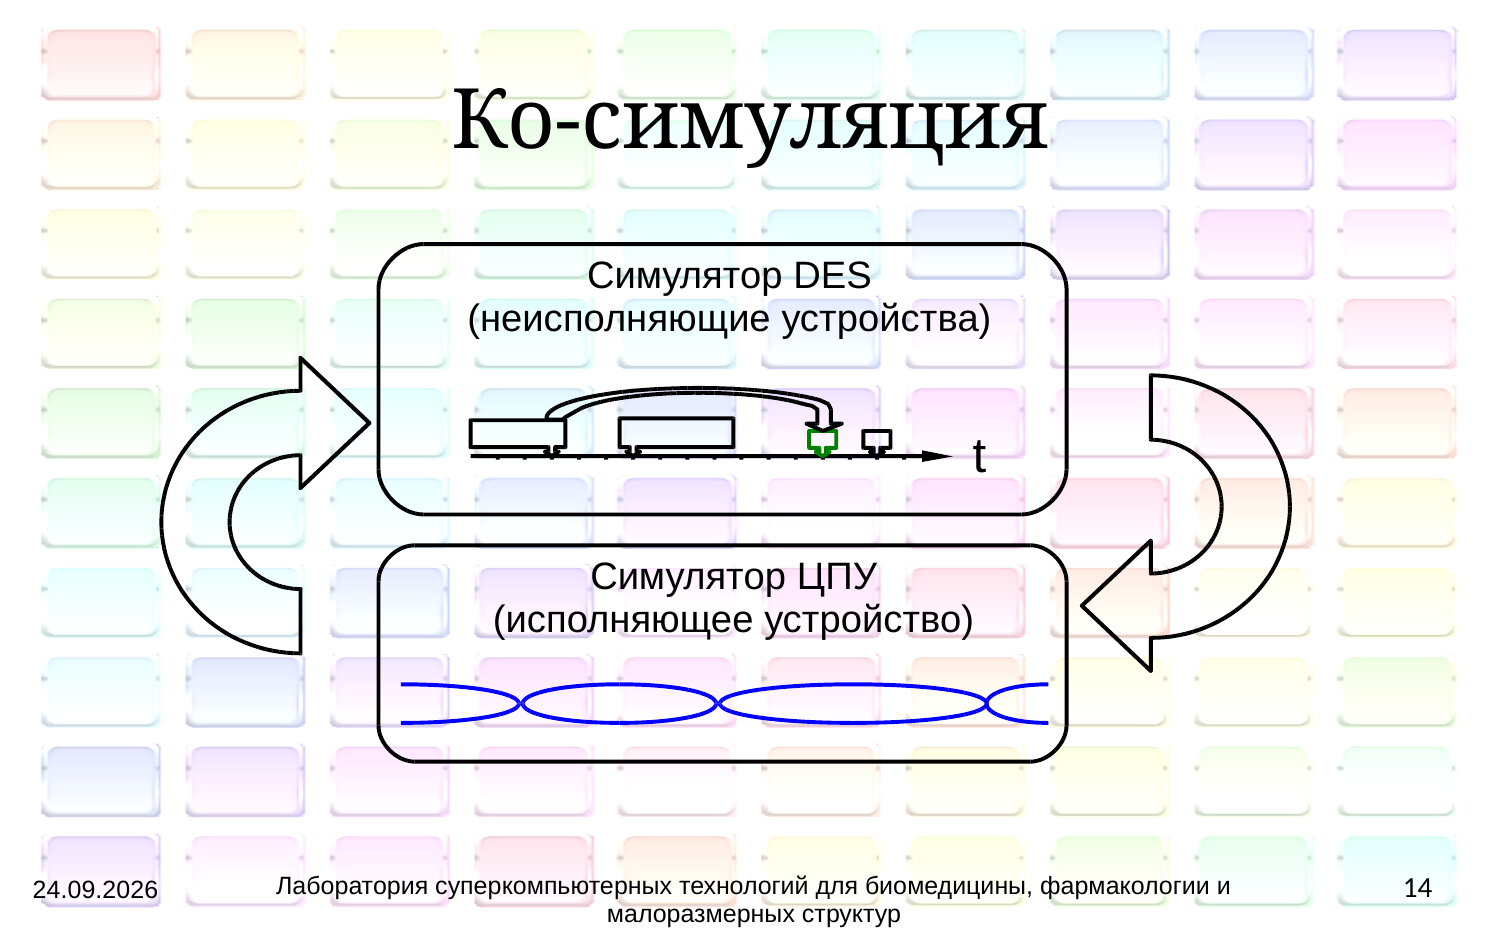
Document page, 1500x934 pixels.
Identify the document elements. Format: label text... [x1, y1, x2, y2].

text_box [1387, 868, 1473, 918]
text_box Лаборатория суперкомпьютерных технологий для биомедицины, фармакологии и малоразмерных структур [171, 864, 1338, 915]
picture [159, 242, 1301, 778]
title Ко-симуляция [75, 37, 1426, 193]
text_box 25.10.2012 [17, 868, 184, 918]
